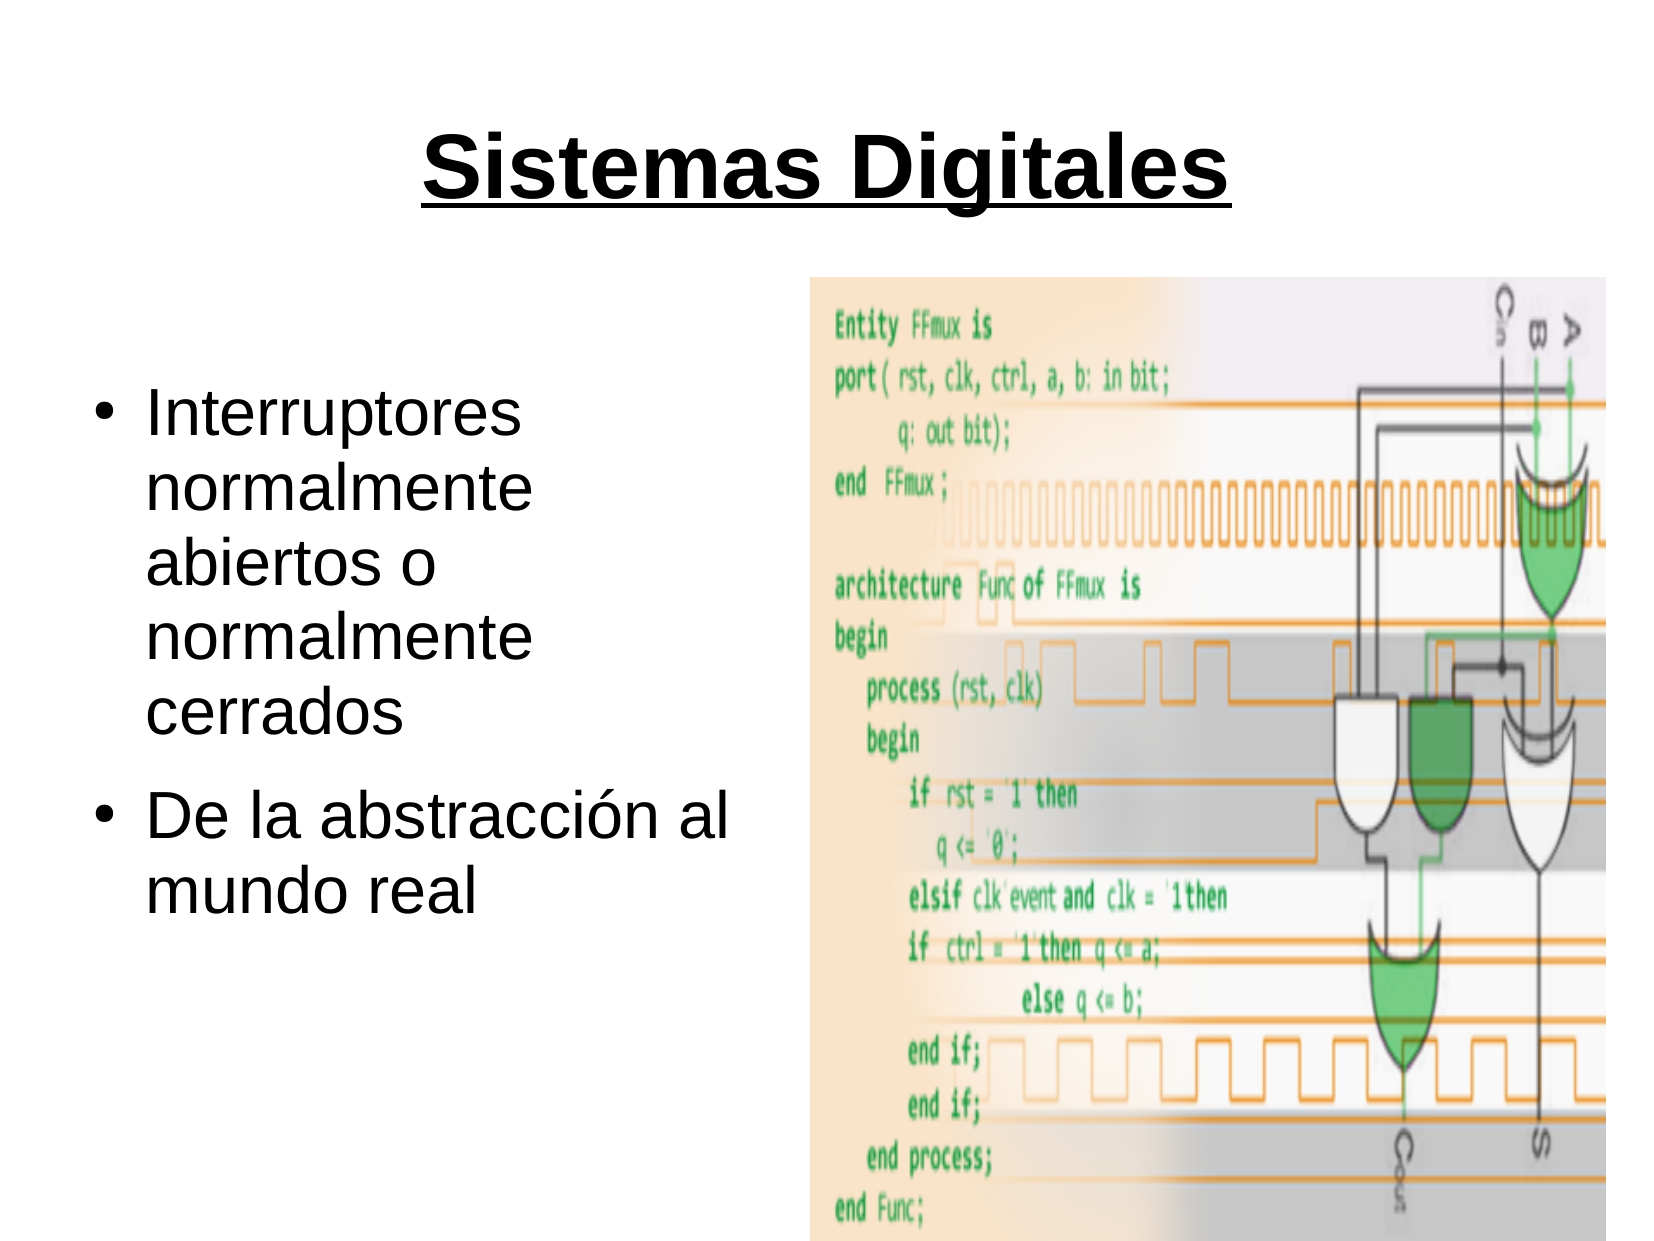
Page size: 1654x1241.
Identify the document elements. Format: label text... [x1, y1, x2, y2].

picture [810, 277, 1606, 1241]
title Sistemas Digitales [82, 62, 1571, 271]
list Interruptores normalmente abiertos o normalmente cerrados De la abstracción al mundo real [75, 375, 781, 1081]
